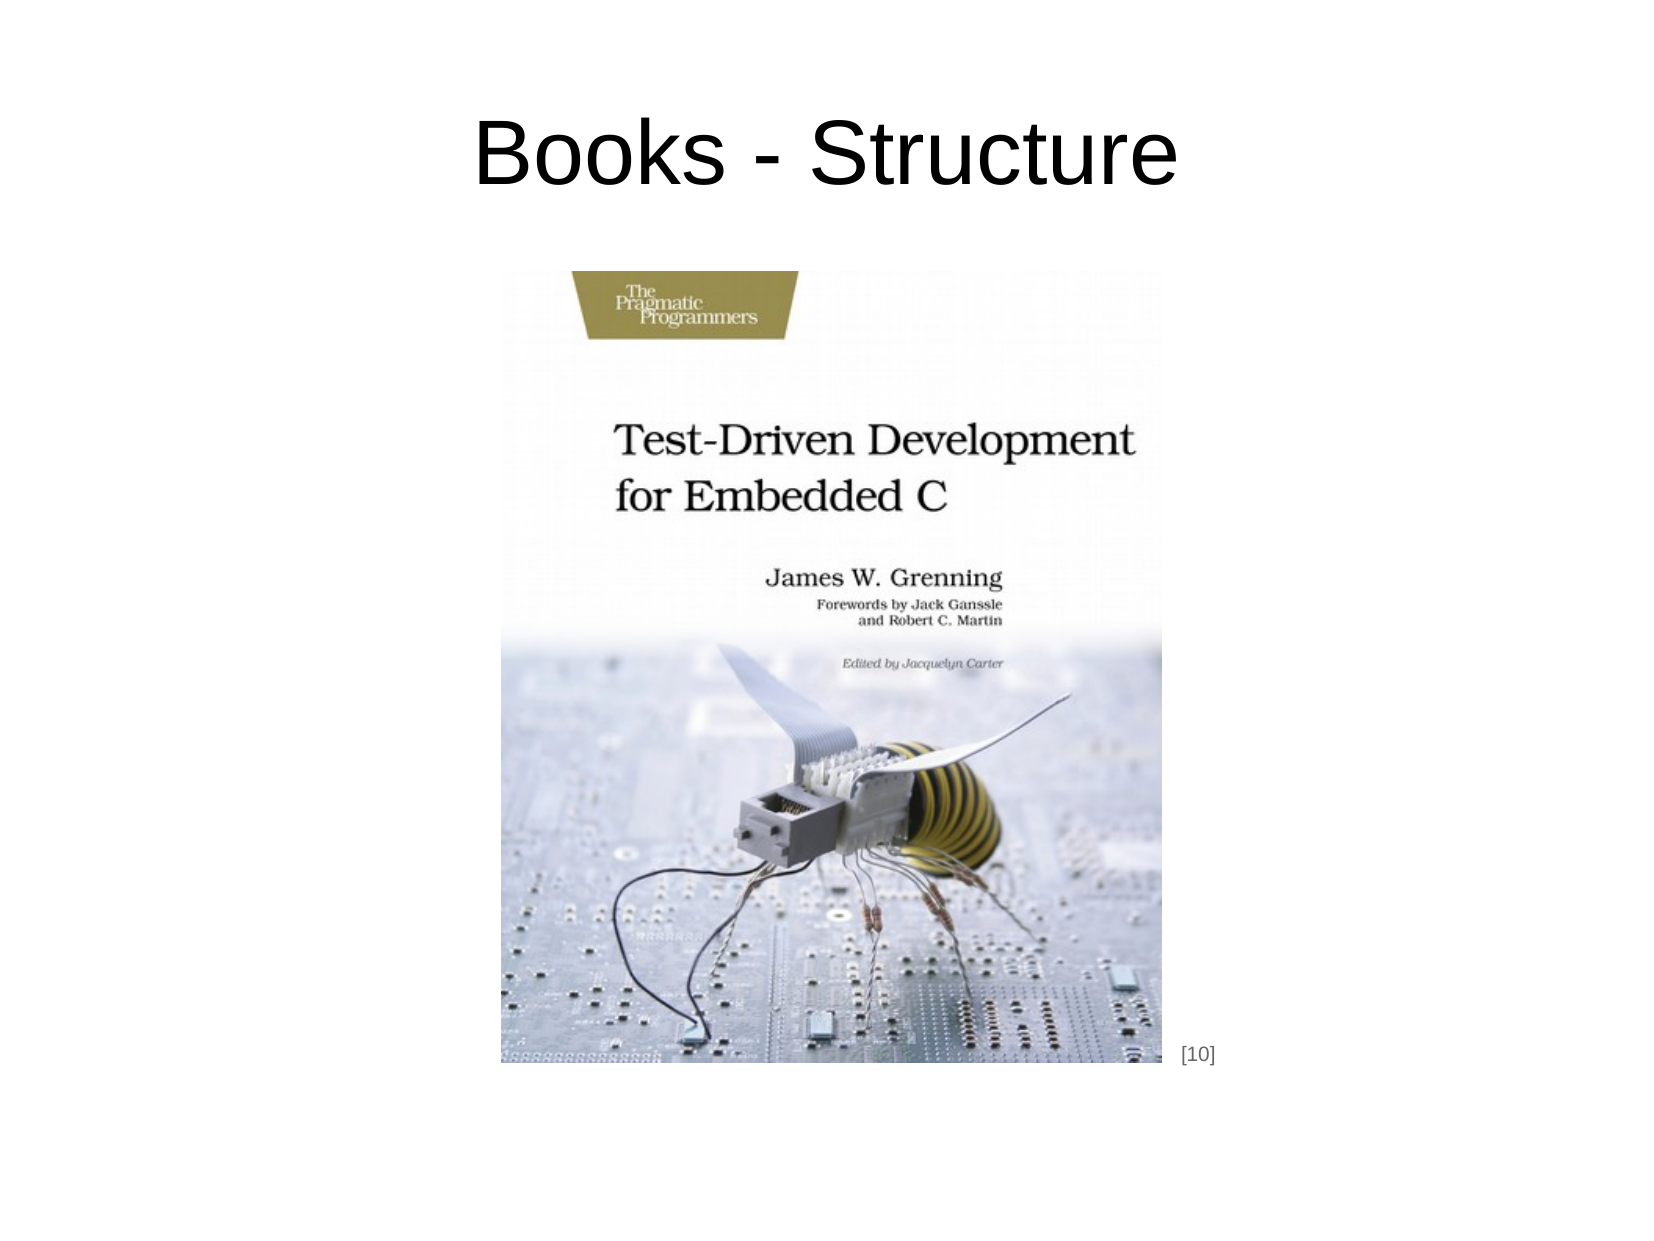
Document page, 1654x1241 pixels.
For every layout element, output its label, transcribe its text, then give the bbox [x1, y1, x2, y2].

picture [501, 271, 1162, 1063]
title Books - Structure [82, 49, 1571, 257]
text_box [10] [1166, 1035, 1252, 1093]
